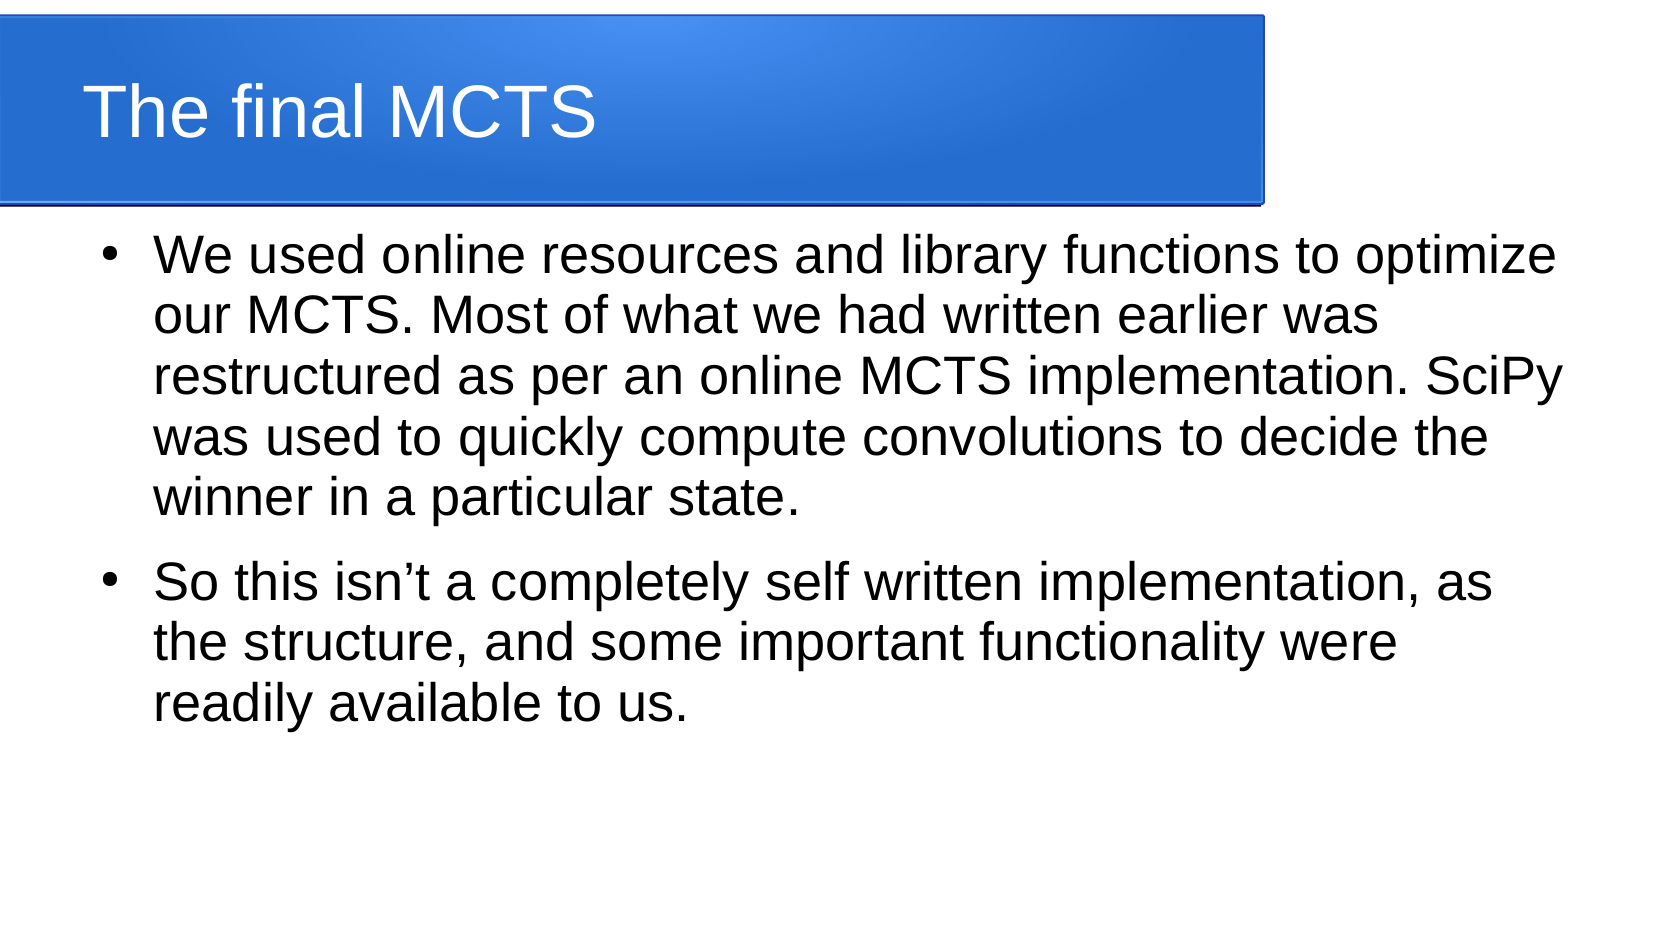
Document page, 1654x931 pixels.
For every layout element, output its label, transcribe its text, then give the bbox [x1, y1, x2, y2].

title The final MCTS [82, 35, 1235, 189]
list We used online resources and library functions to optimize our MCTS. Most of what we had written earlier was restructured as per an online MCTS implementation. SciPy was used to quickly compute convolutions to decide the winner in a particular state. So this isn’t a completely self written implementation, as the structure, and some important functionality were readily available to us. [82, 224, 1571, 764]
